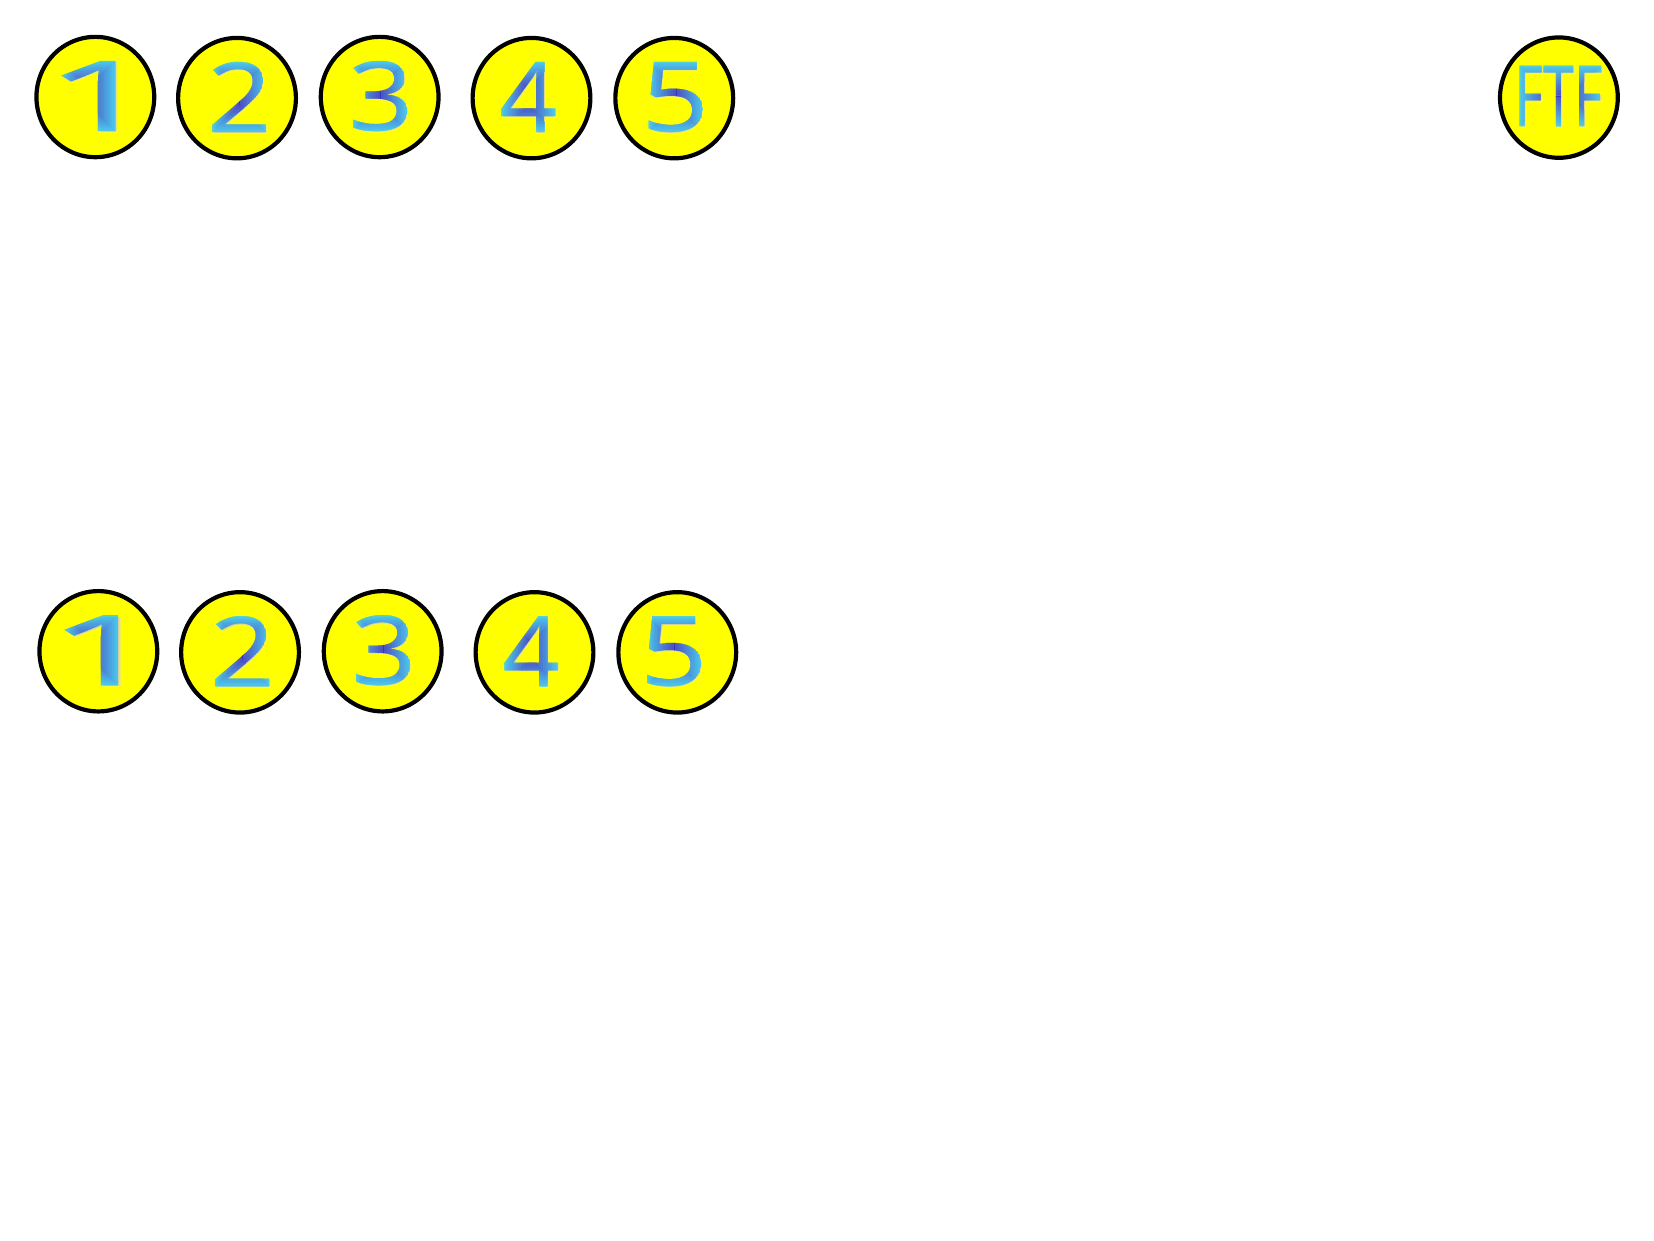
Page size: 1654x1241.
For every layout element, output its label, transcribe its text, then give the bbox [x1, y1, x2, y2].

text_box 2 [215, 616, 270, 687]
text_box 2 [212, 61, 267, 133]
text_box [320, 36, 439, 158]
text_box 1 [64, 615, 119, 686]
text_box 3 [353, 60, 408, 132]
text_box FTF [1543, 65, 1574, 127]
text_box [181, 592, 299, 713]
text_box FTF [1519, 65, 1542, 127]
text_box [472, 37, 591, 159]
text_box [618, 592, 737, 713]
text_box 4 [504, 616, 559, 687]
text_box [39, 591, 158, 712]
text_box [323, 591, 442, 712]
text_box FTF [1579, 65, 1602, 127]
text_box 3 [356, 615, 411, 686]
text_box 1 [61, 60, 116, 132]
text_box [178, 37, 296, 159]
text_box 5 [648, 61, 703, 133]
text_box 4 [501, 61, 556, 133]
text_box [1500, 37, 1618, 158]
text_box [36, 36, 155, 158]
text_box [615, 37, 734, 159]
text_box 5 [647, 616, 702, 687]
text_box [475, 592, 594, 713]
